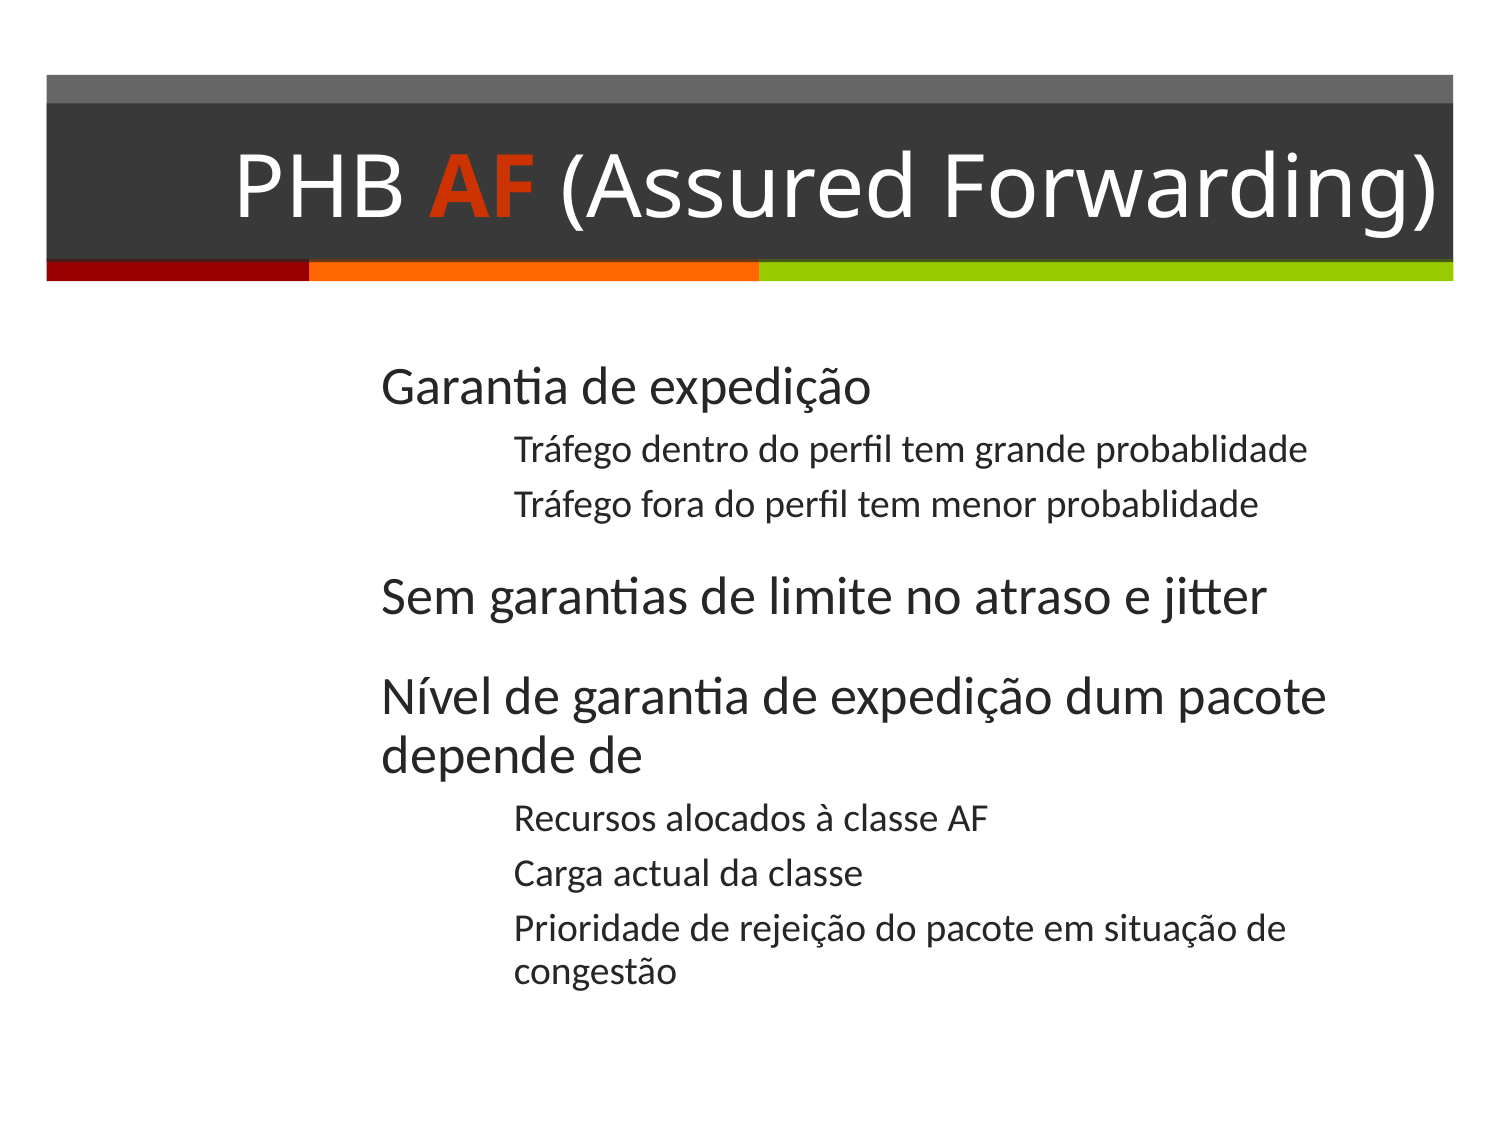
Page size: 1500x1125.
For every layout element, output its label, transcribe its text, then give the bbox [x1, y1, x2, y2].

title PHB AF (Assured Forwarding) [46, 103, 1454, 263]
list Garantia de expedição Tráfego dentro do perfil tem grande probablidade Tráfego fora do perfil tem menor probablidade Sem garantias de limite no atraso e jitter Nível de garantia de expedição dum pacote depende de Recursos alocados à classe AF Carga actual da classe Prioridade de rejeição do pacote em situação de congestão [292, 350, 1454, 1005]
